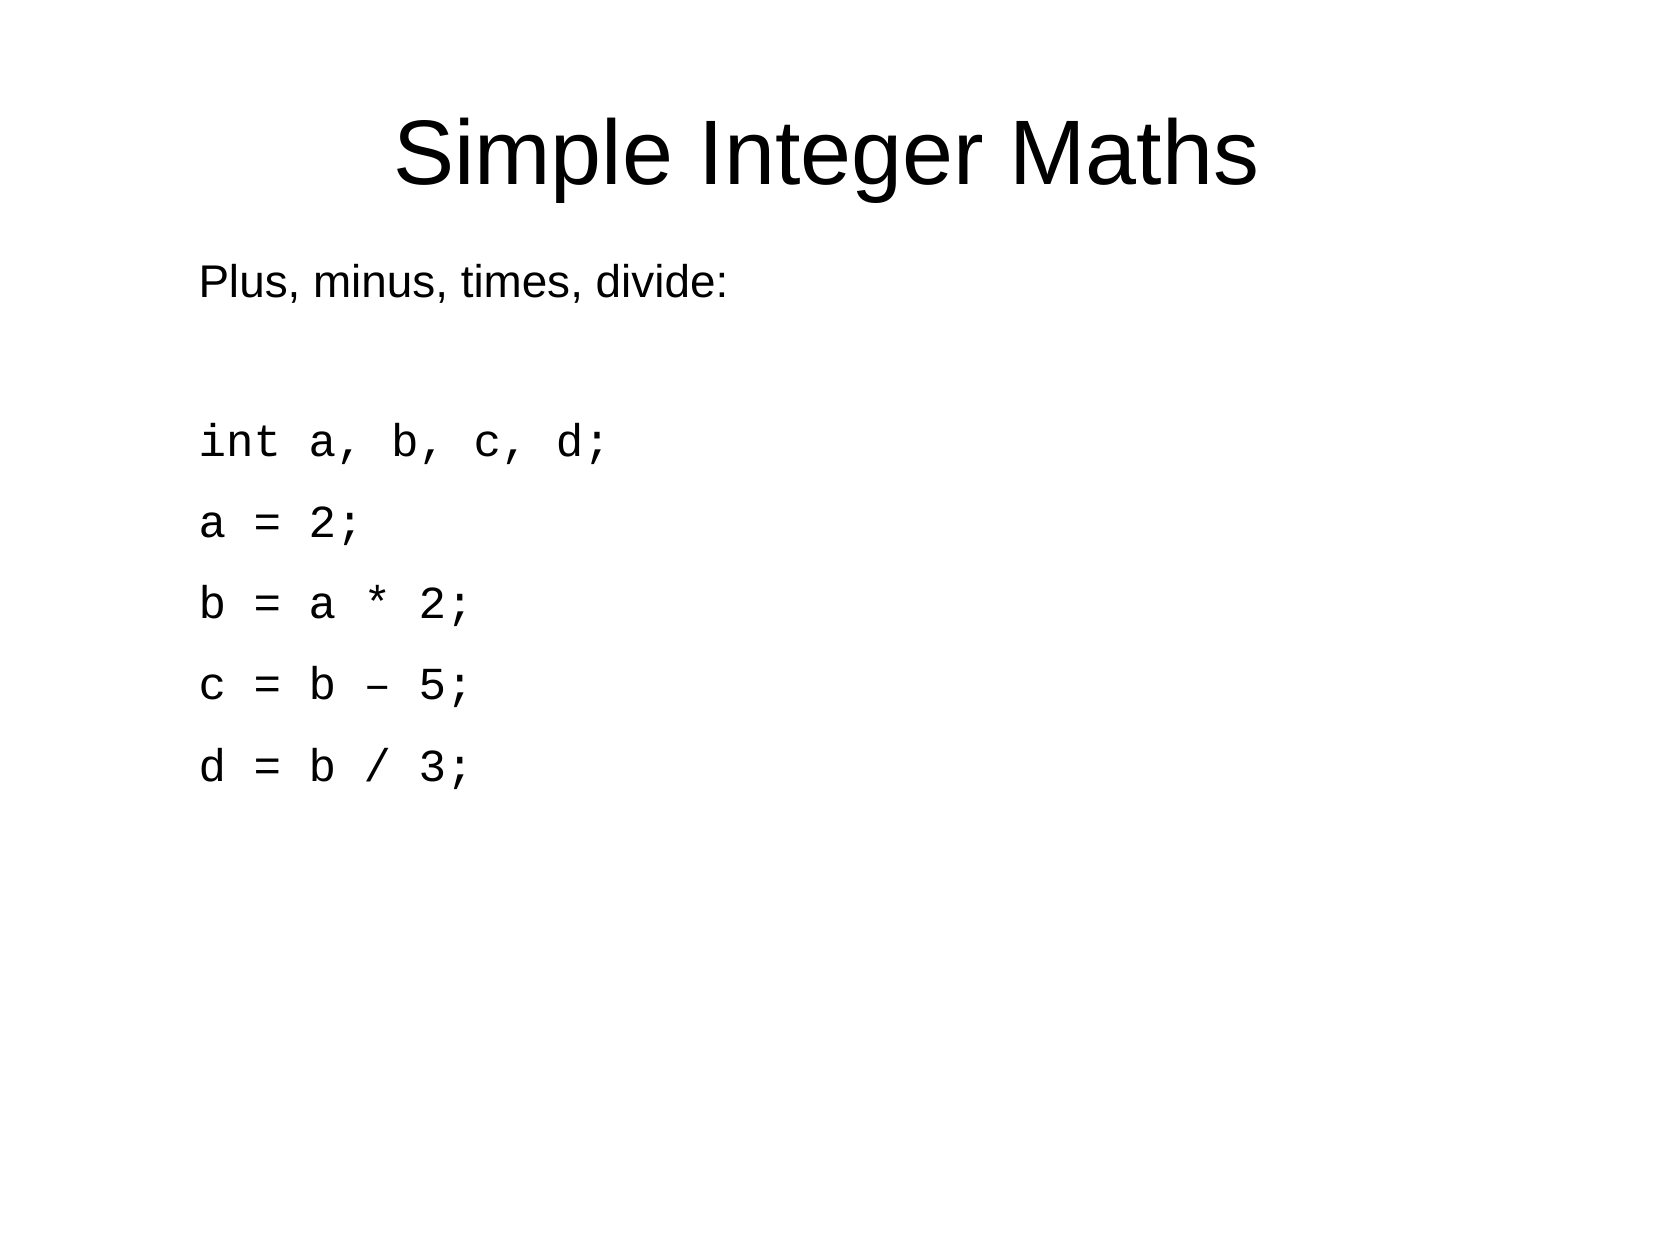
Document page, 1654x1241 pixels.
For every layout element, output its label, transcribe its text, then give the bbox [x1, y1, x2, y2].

title Simple Integer Maths [82, 49, 1571, 257]
list Plus, minus, times, divide: int a, b, c, d; a = 2; b = a * 2; c = b – 5; d = b / 3; [127, 256, 1583, 1123]
